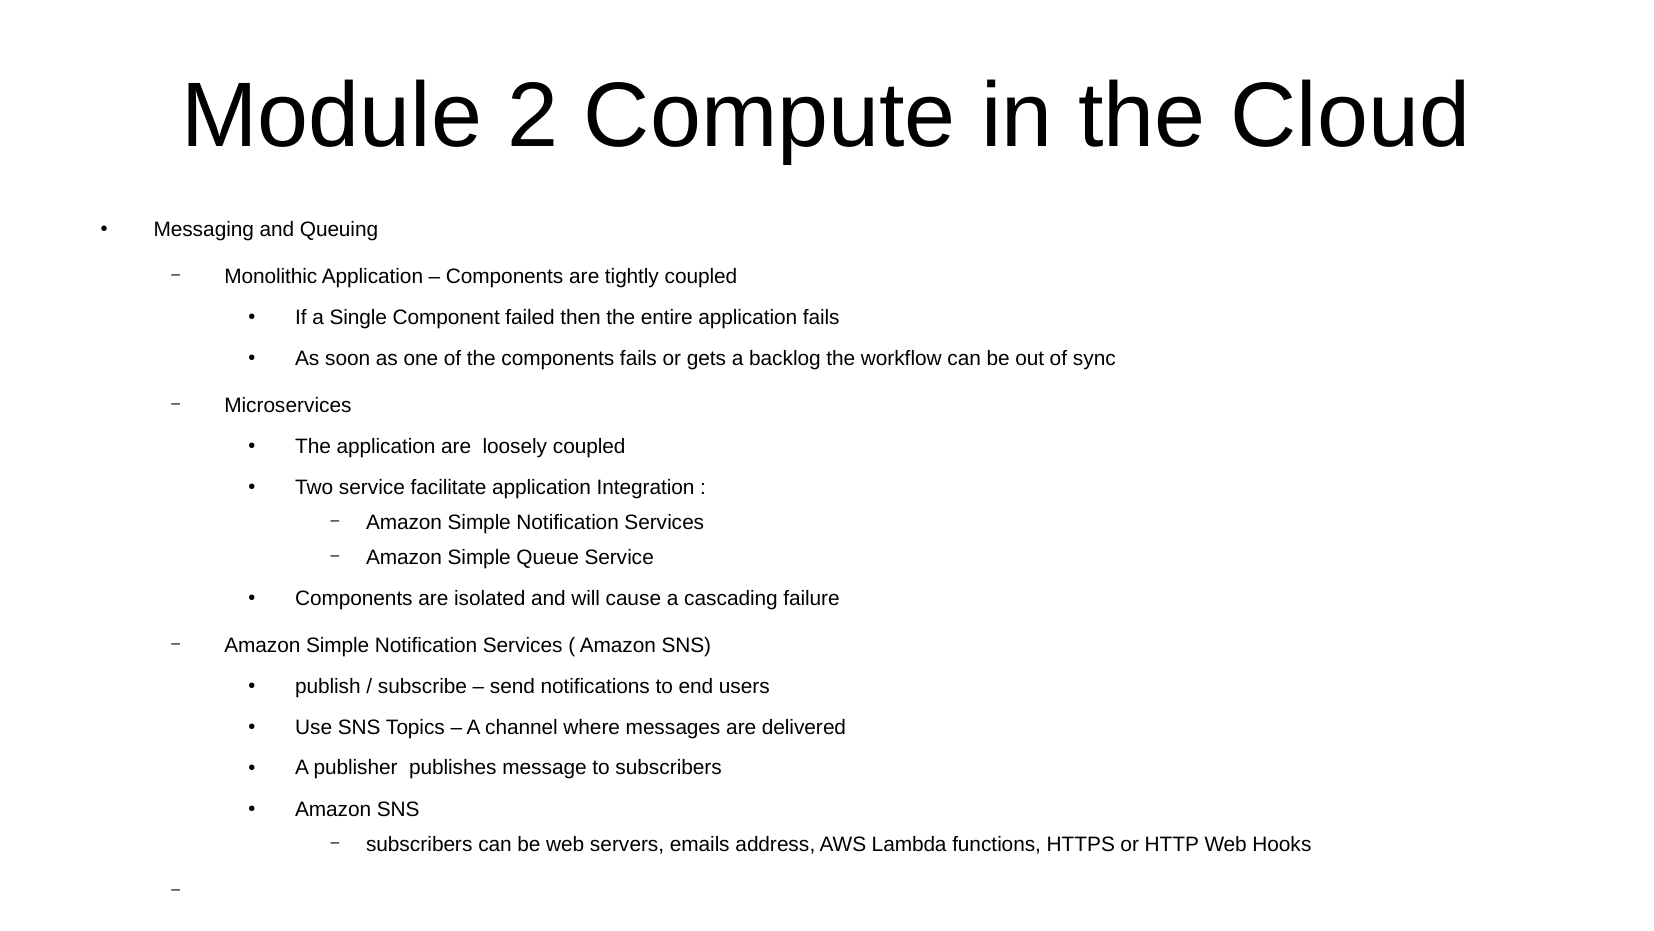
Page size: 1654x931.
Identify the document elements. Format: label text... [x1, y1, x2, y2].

list Messaging and Queuing Monolithic Application – Components are tightly coupled If a Single Component failed then the entire application fails As soon as one of the components fails or gets a backlog the workflow can be out of sync Microservices The application are loosely coupled Two service facilitate application Integration : Amazon Simple Notification Services Amazon Simple Queue Service Components are isolated and will cause a cascading failure Amazon Simple Notification Services ( Amazon SNS) publish / subscribe – send notifications to end users Use SNS Topics – A channel where messages are delivered A publisher publishes message to subscribers Amazon SNS subscribers can be web servers, emails address, AWS Lambda functions, HTTPS or HTTP Web Hooks [82, 217, 1636, 916]
title Module 2 Compute in the Cloud [82, 37, 1571, 193]
